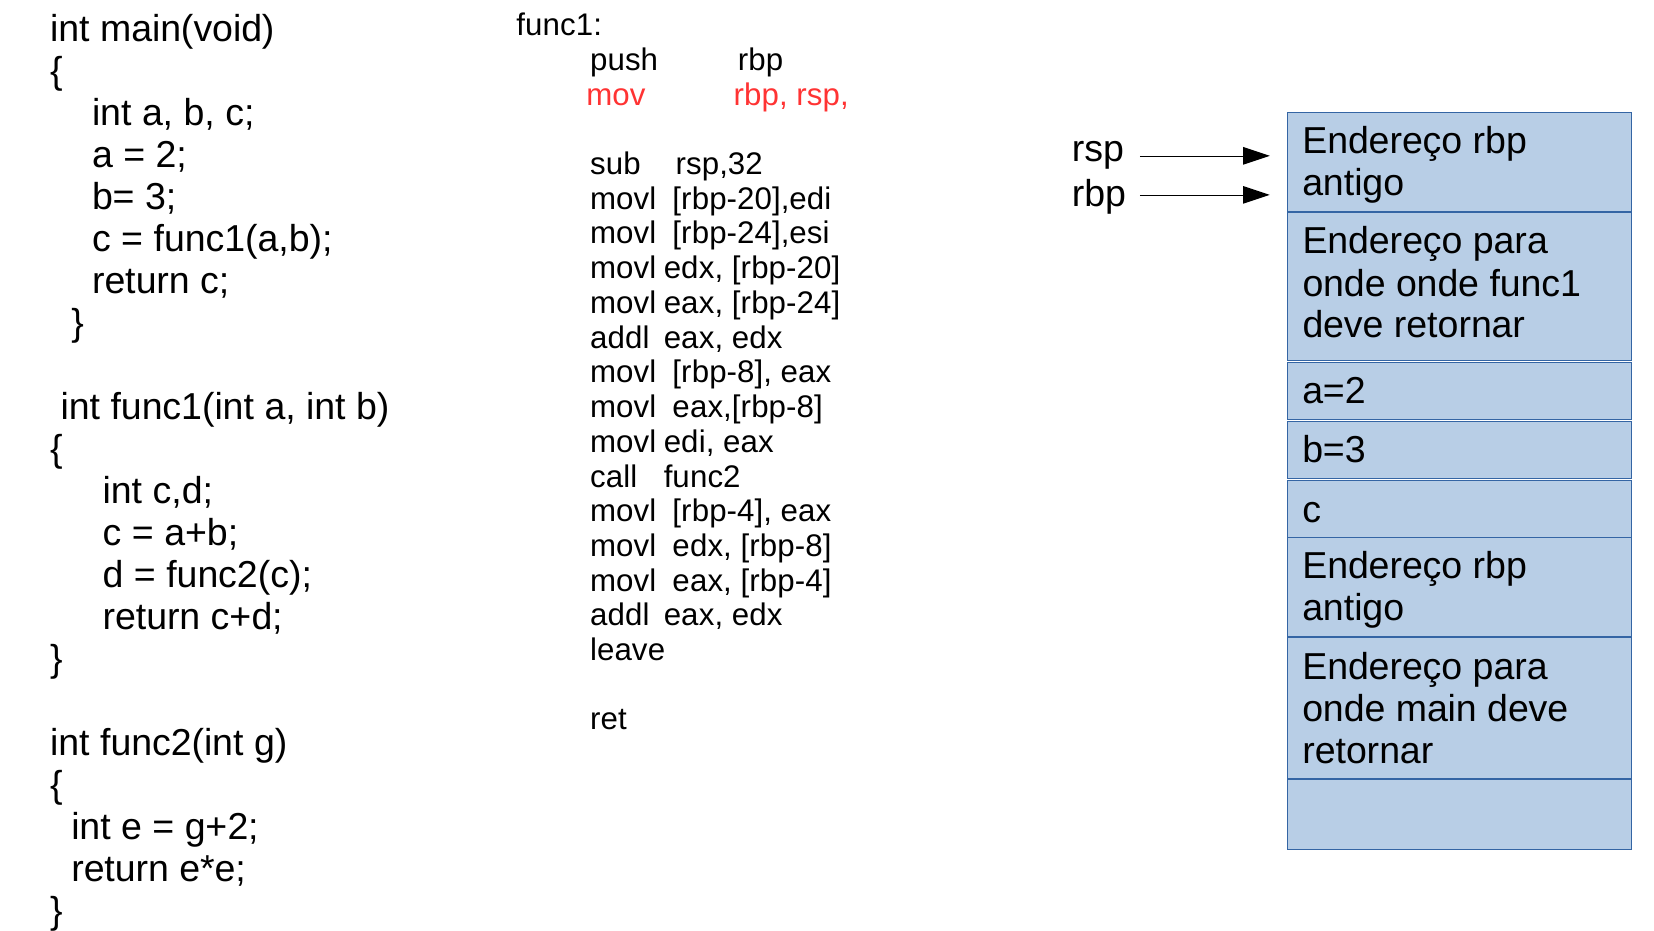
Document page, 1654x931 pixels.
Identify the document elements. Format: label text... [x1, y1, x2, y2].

text_box Endereço para onde main deve retornar [1287, 637, 1632, 779]
text_box Endereço rbp antigo [1287, 538, 1632, 637]
text_box func1: push rbp mov rbp, rsp, sub rsp,32 movl [rbp-20],edi movl [rbp-24],esi movl edx, [rbp-20] movl eax, [rbp-24] addl eax, edx movl [rbp-8], eax movl eax,[rbp-8] movl edi, eax call func2 movl [rbp-4], eax movl edx, [rbp-8] movl eax, [rbp-4] addl eax, edx leave ret [501, 0, 1010, 925]
text_box Endereço para onde onde func1 deve retornar [1287, 212, 1632, 361]
text_box a=2 [1287, 362, 1632, 420]
text_box int main(void) { int a, b, c; a = 2; b= 3; c = func1(a,b); return c; } int func1(int a, int b) { int c,d; c = a+b; d = func2(c); return c+d; } int func2(int g) { int e = g+2; return e*e; } [35, 0, 449, 931]
text_box [1287, 779, 1632, 850]
text_box rbp [1057, 164, 1141, 222]
text_box Endereço rbp antigo [1287, 112, 1632, 212]
text_box b=3 [1287, 421, 1632, 479]
text_box rsp [1057, 120, 1139, 178]
text_box c [1287, 480, 1632, 538]
